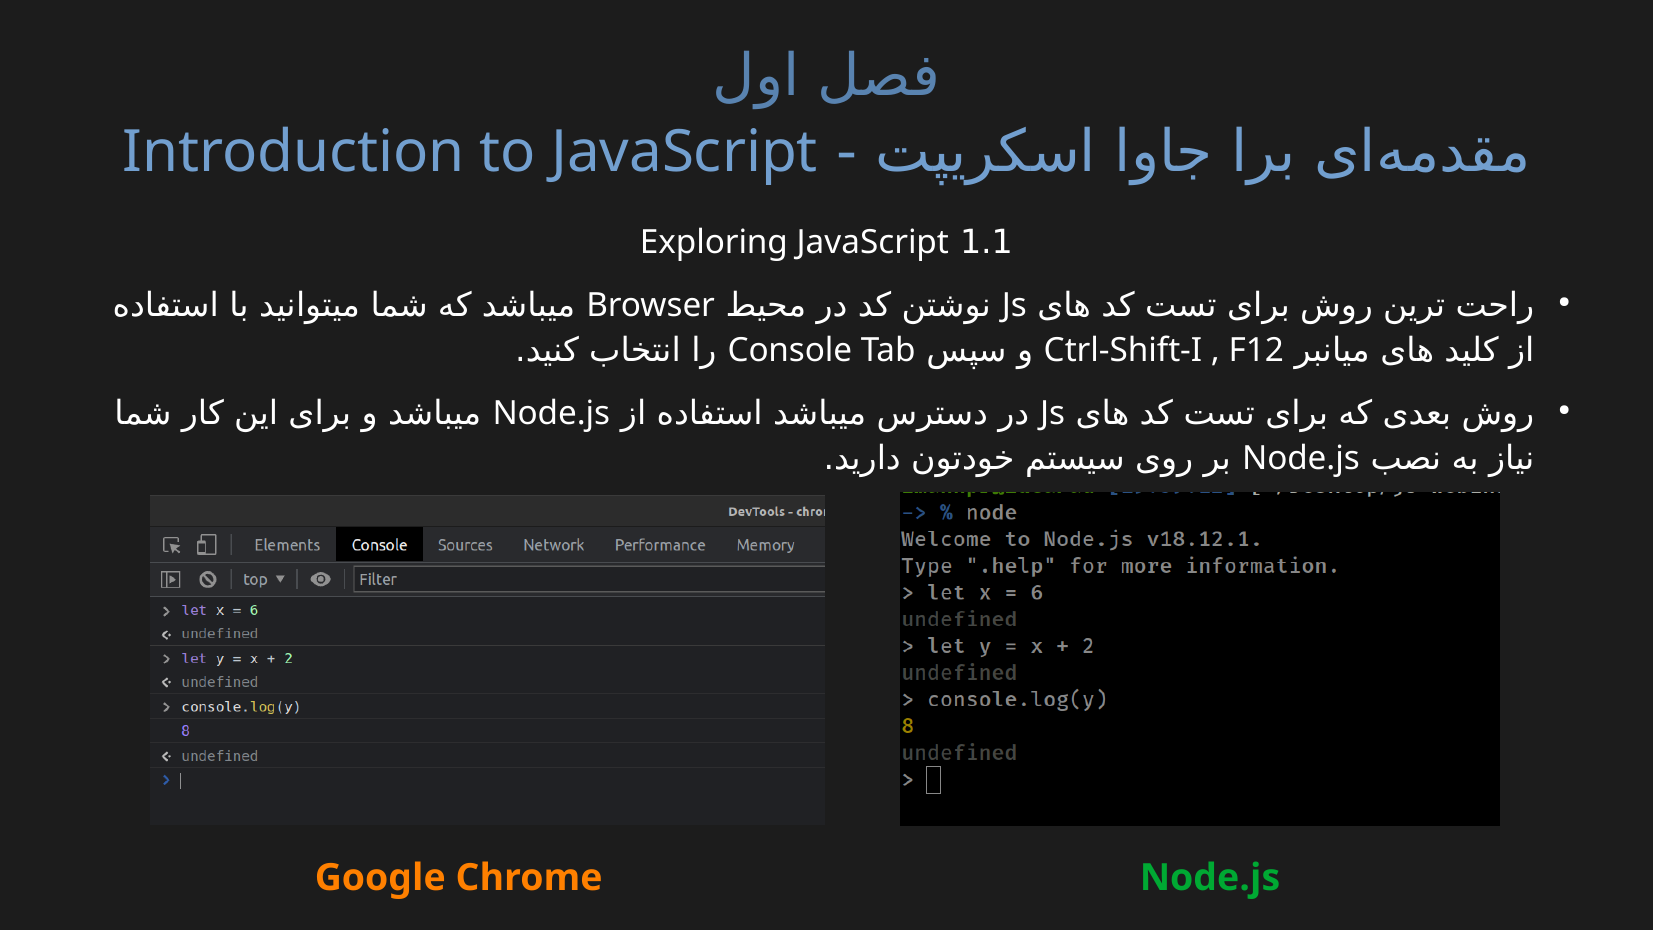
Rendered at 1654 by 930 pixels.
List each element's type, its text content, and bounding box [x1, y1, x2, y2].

picture [150, 495, 825, 825]
title فصل اول مقدمه‌ای برا جاوا اسکریپت - Introduction to JavaScript [82, 37, 1571, 193]
text_box Node.js [1125, 843, 1284, 907]
picture [900, 492, 1500, 826]
text_box Google Chrome [300, 843, 676, 907]
subtitle 1.1 Exploring JavaScript راحت ترین روش برای تست کد های Js نوشتن کد در محیط Browser میباشد که شما میتوانید با استفاده از کلید های میانبر Ctrl-Shift-I , F12 و سپس Console Tab را انتخاب کنید. روش بعدی که برای تست کد های Js در دسترس میباشد استفاده از Node.js میباشد و برای این کار شما نیاز به نصب Node.js بر روی سیستم خودتون دارید. [82, 217, 1571, 470]
